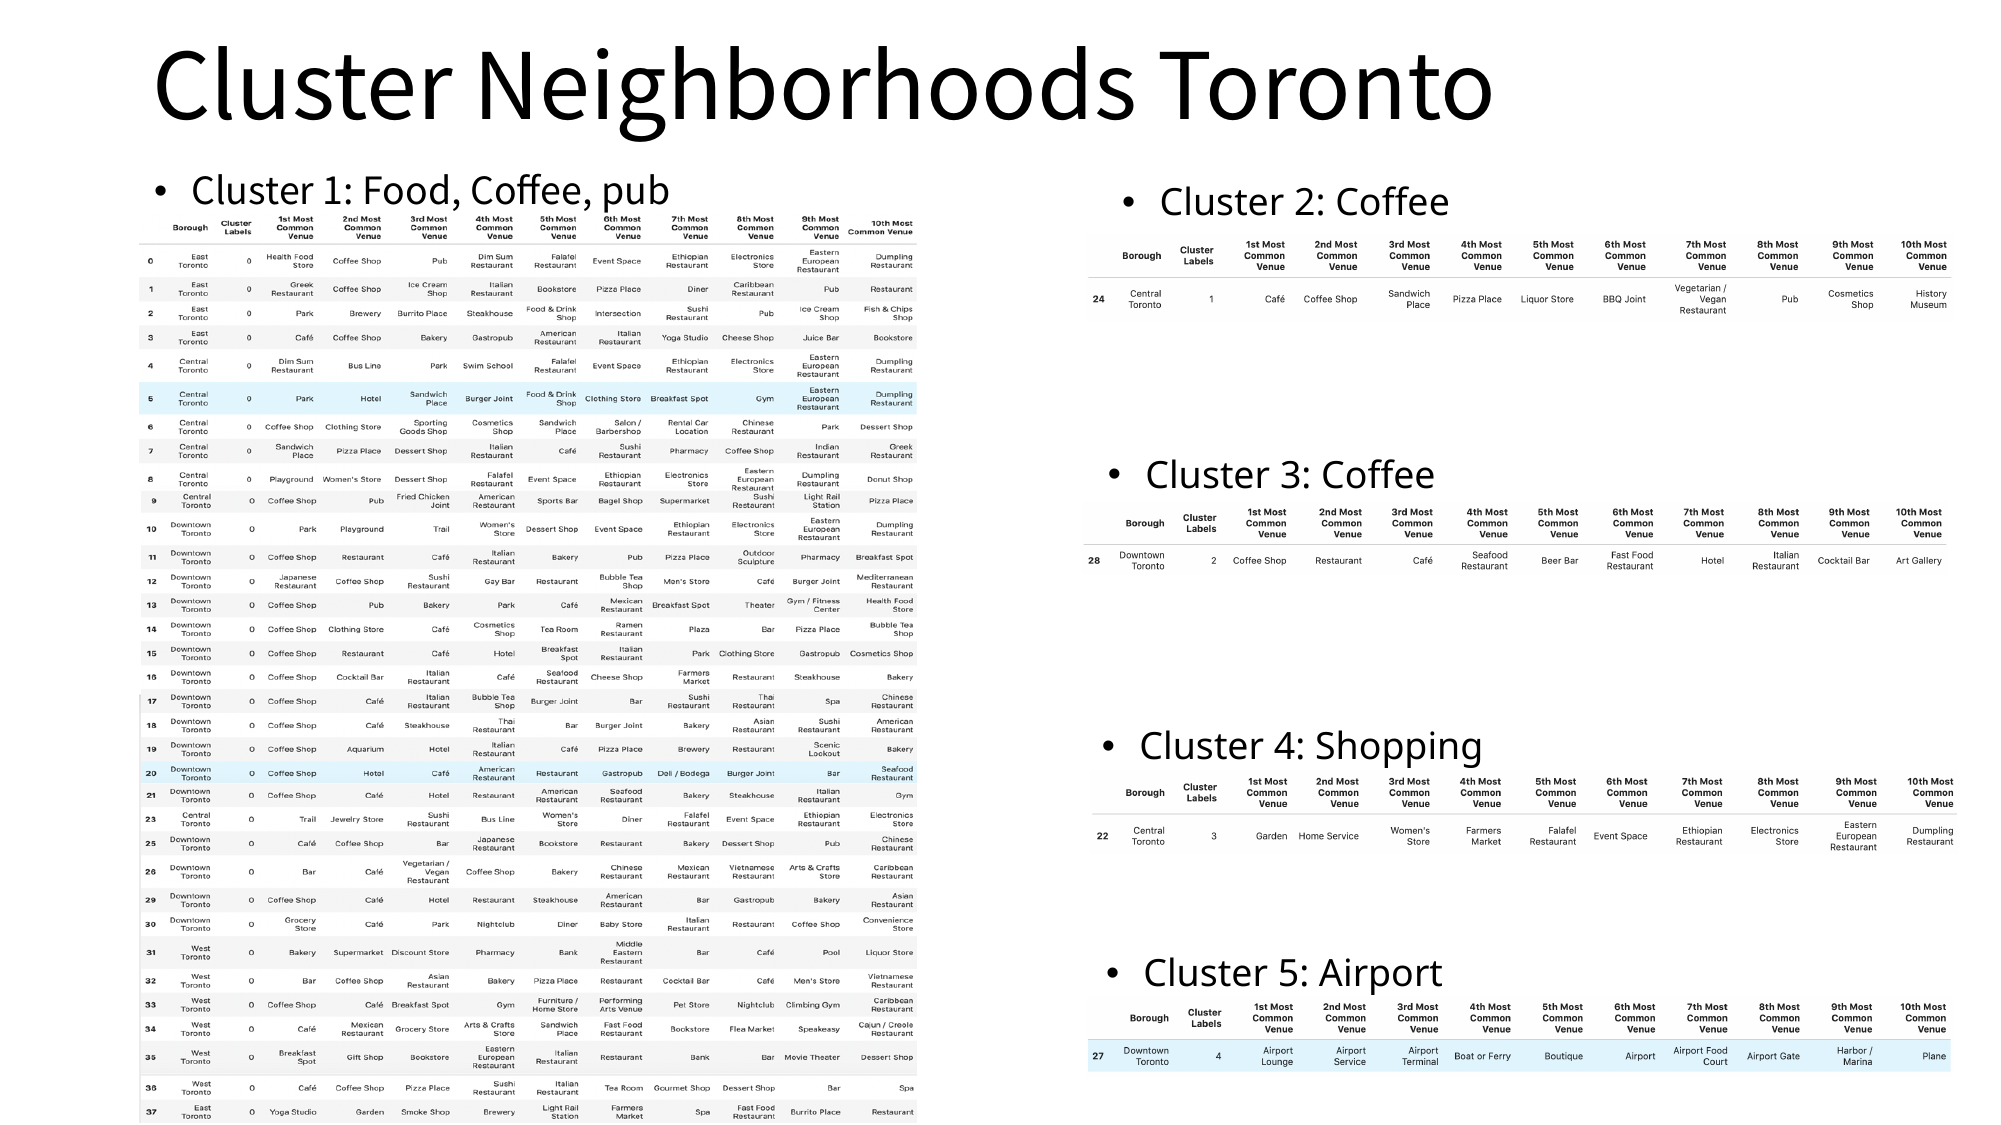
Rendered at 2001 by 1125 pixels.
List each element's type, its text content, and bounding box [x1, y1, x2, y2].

text_box Cluster 4: Shopping [1086, 720, 1980, 800]
picture [1090, 770, 1957, 854]
picture [1086, 234, 1953, 321]
picture [1087, 996, 1953, 1077]
title Cluster Neighborhoods Toronto [137, 0, 1863, 199]
picture [1082, 501, 1948, 575]
list Cluster 1: Food, Coffee, pub [139, 164, 1032, 292]
text_box Cluster 3: Coffee [1092, 448, 1986, 512]
picture [139, 213, 917, 1123]
text_box Cluster 2: Coffee [1106, 175, 2000, 303]
text_box Cluster 5: Airport [1090, 946, 1984, 1027]
